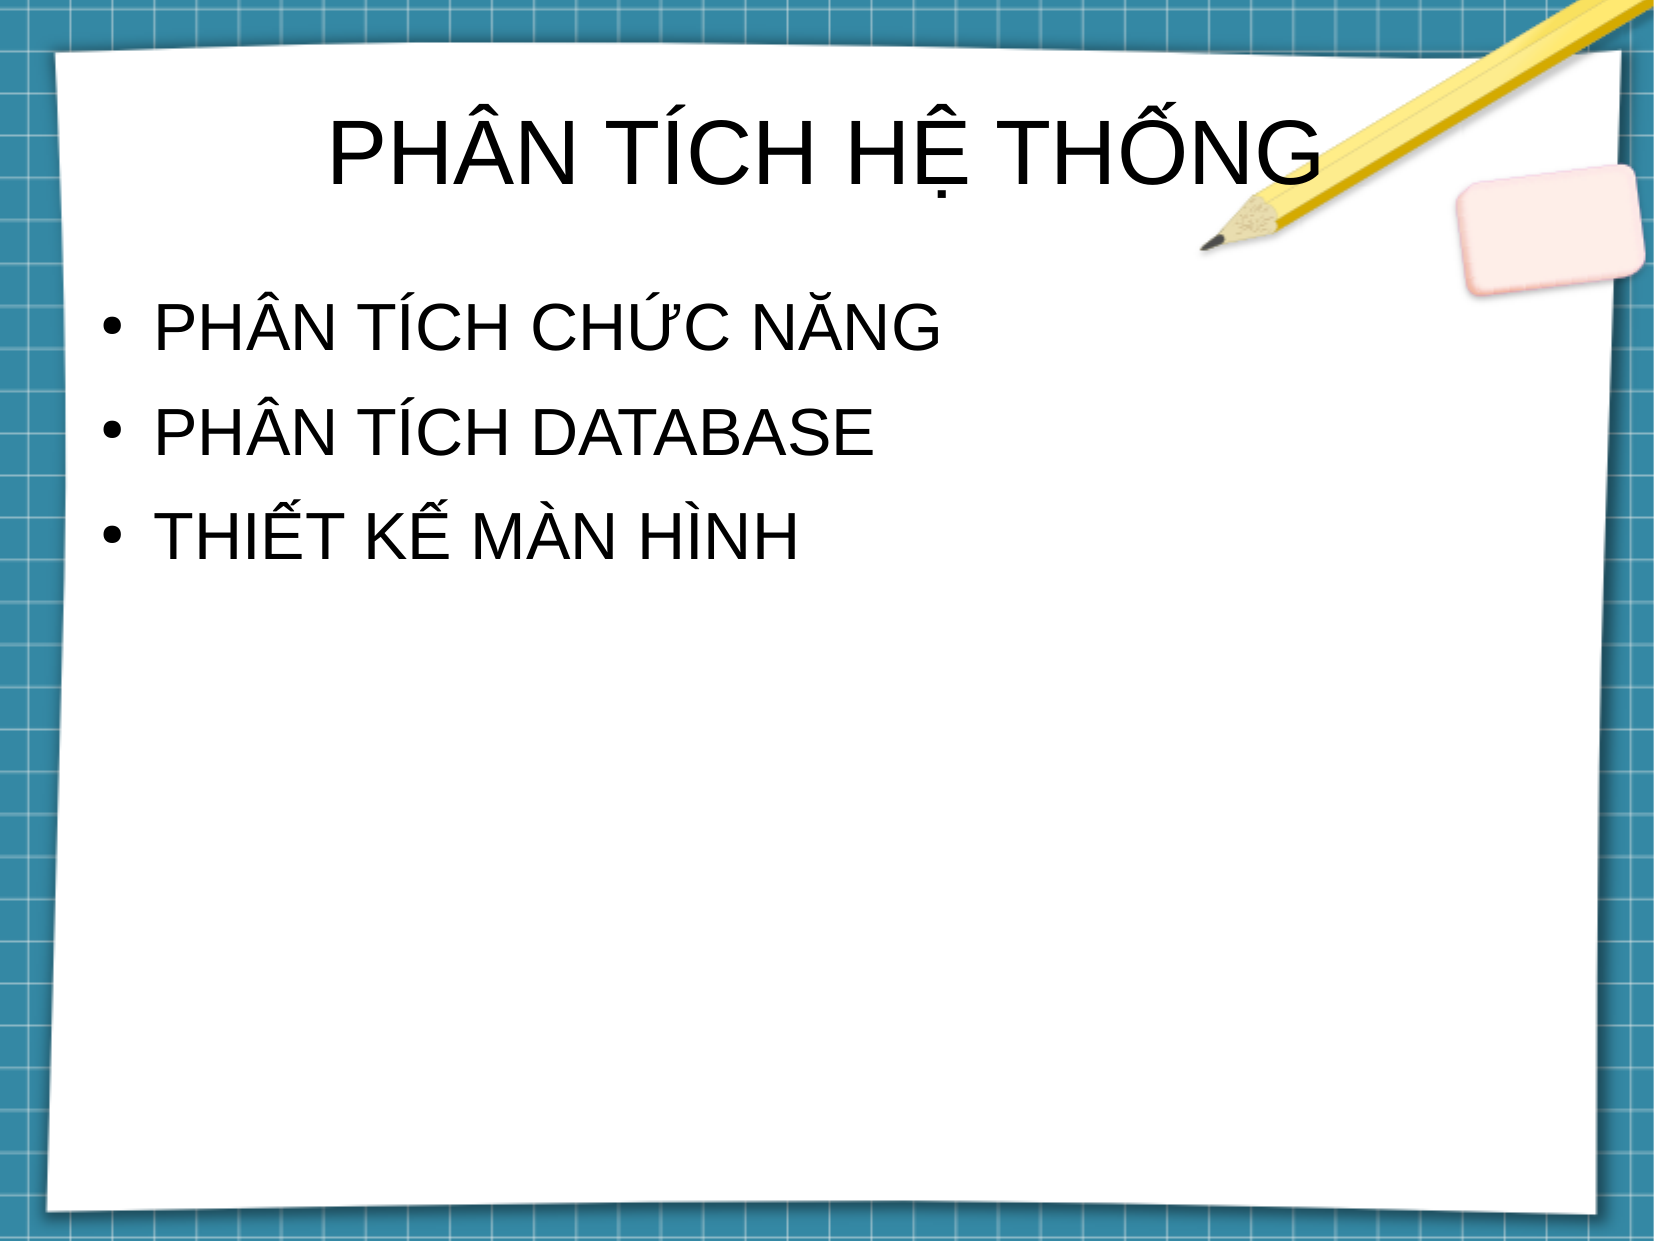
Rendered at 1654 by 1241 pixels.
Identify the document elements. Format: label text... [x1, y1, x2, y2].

list PHÂN TÍCH CHỨC NĂNG PHÂN TÍCH DATABASE THIẾT KẾ MÀN HÌNH [82, 290, 1571, 1010]
title PHÂN TÍCH HỆ THỐNG [82, 49, 1571, 257]
picture [0, 0, 1654, 1241]
